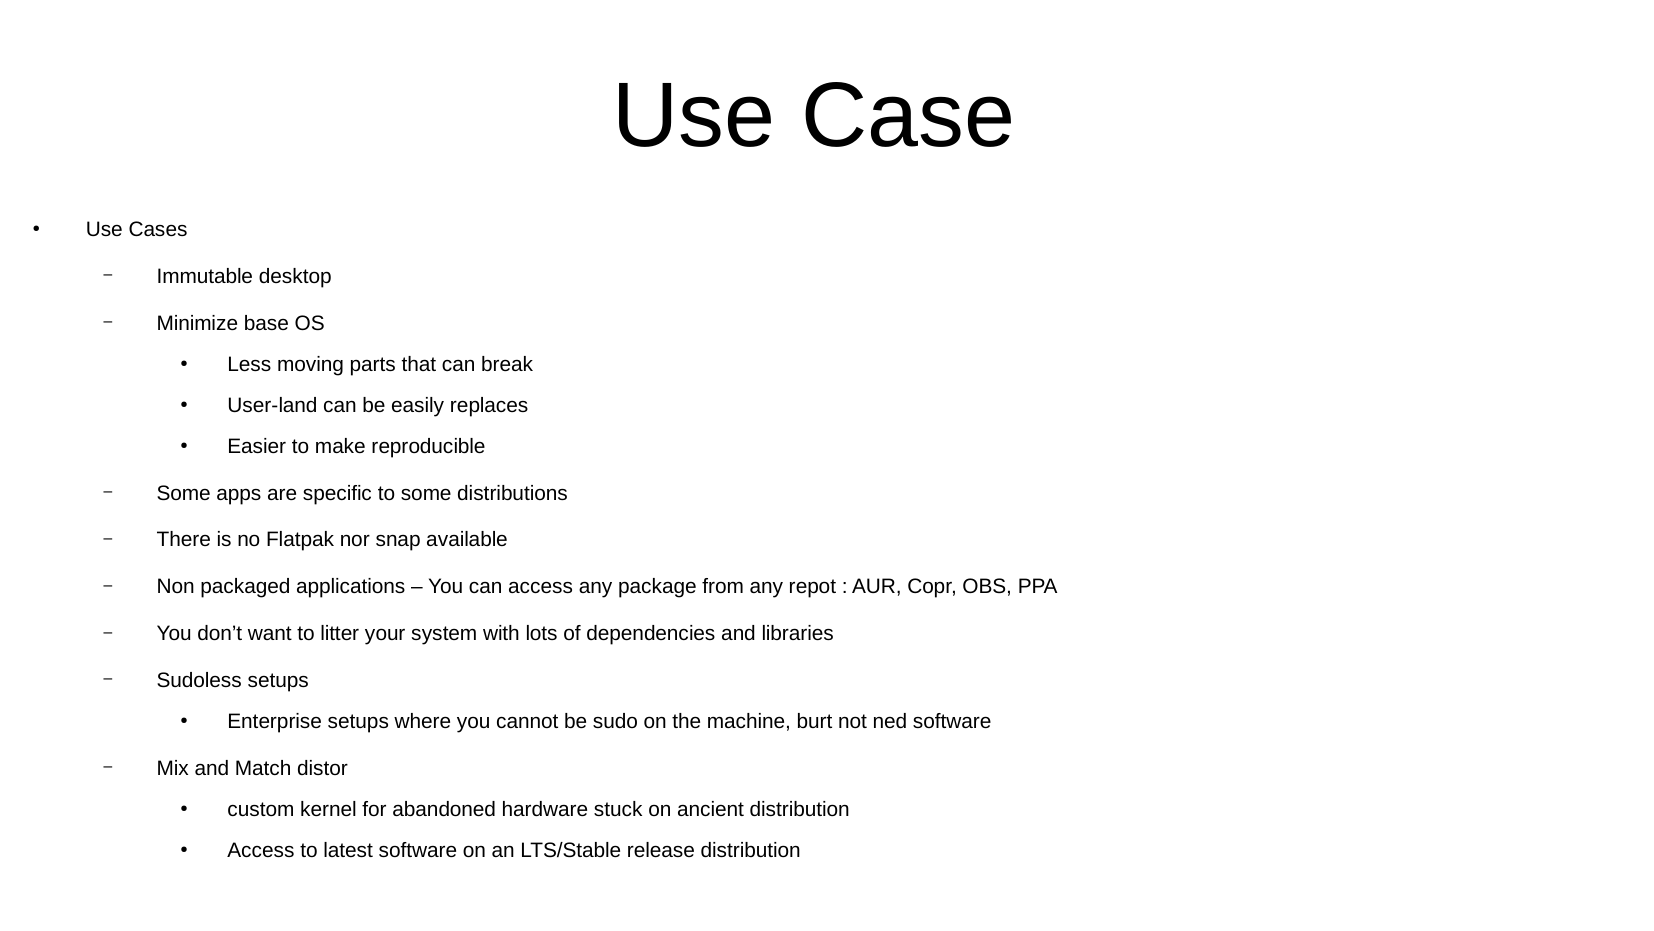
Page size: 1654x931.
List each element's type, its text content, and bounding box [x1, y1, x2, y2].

list Use Cases Immutable desktop Minimize base OS Less moving parts that can break User-land can be easily replaces Easier to make reproducible Some apps are specific to some distributions There is no Flatpak nor snap available Non packaged applications – You can access any package from any repot : AUR, Copr, OBS, PPA You don’t want to litter your system with lots of dependencies and libraries Sudoless setups Enterprise setups where you cannot be sudo on the machine, burt not ned software Mix and Match distor custom kernel for abandoned hardware stuck on ancient distribution Access to latest software on an LTS/Stable release distribution [15, 217, 1571, 901]
title Use Case [82, 37, 1571, 193]
